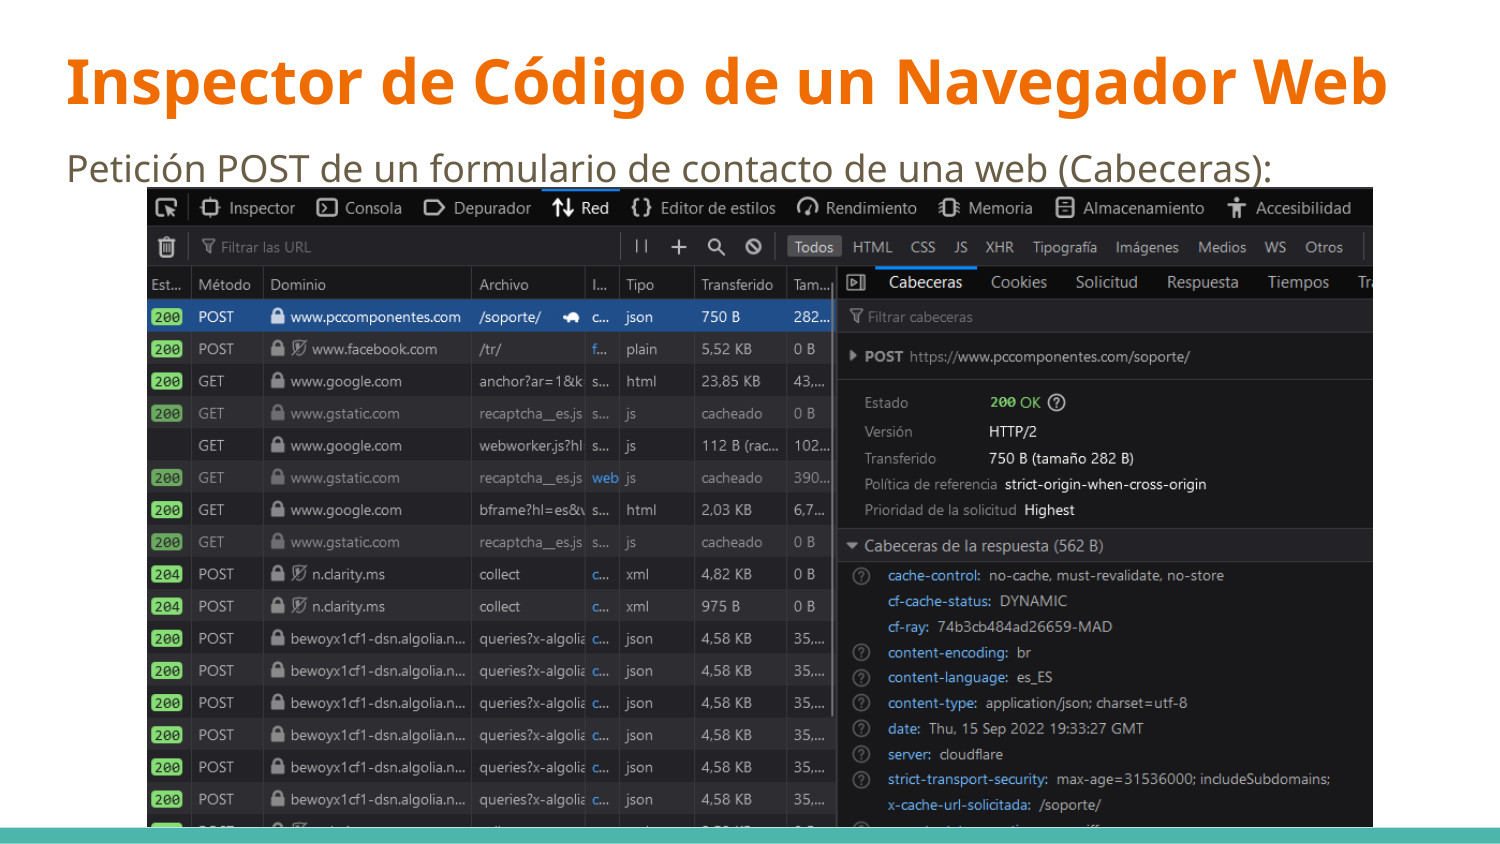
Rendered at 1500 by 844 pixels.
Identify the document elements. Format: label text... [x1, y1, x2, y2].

title Inspector de Código de un Navegador Web [51, 23, 1449, 120]
picture [147, 187, 1373, 827]
list Petición POST de un formulario de contacto de una web (Cabeceras): [51, 120, 1449, 708]
